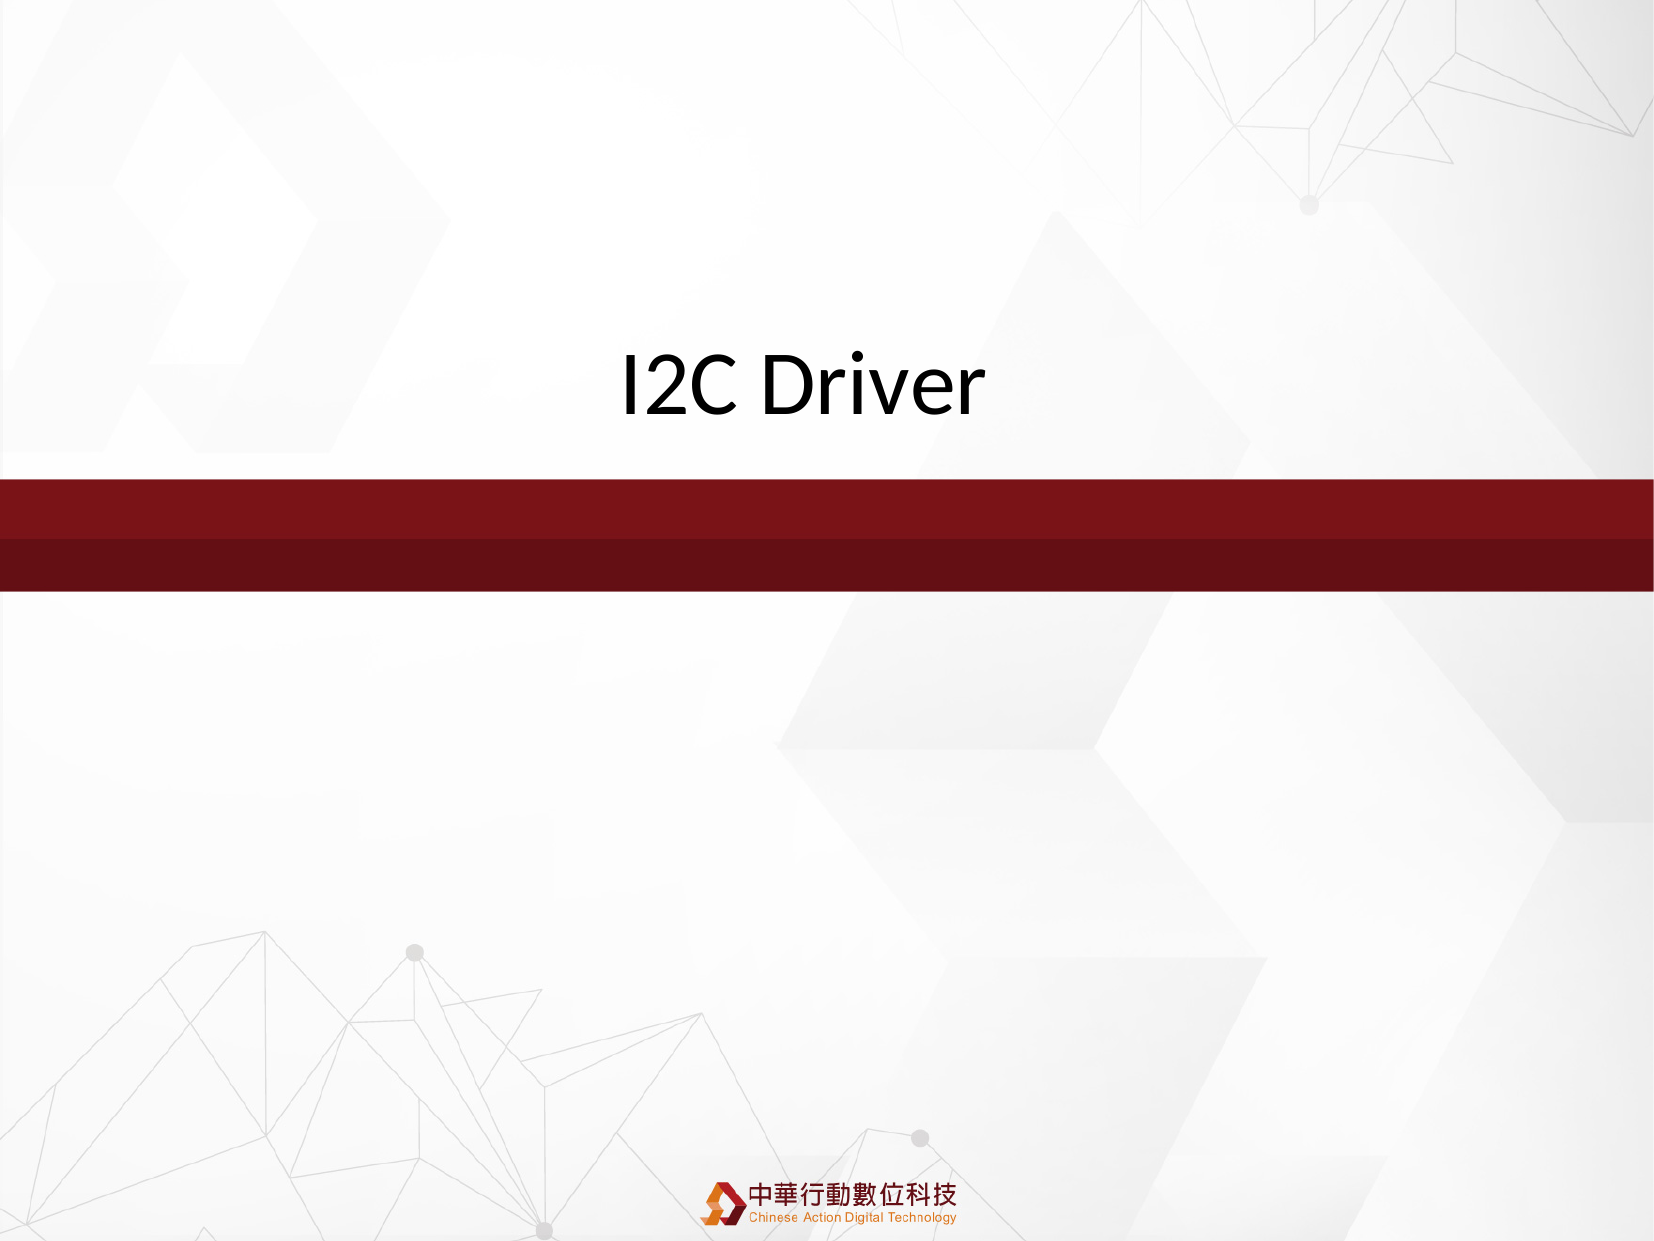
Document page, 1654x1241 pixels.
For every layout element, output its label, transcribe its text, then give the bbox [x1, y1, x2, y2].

picture [0, 0, 1654, 1241]
title I2C Driver [60, 287, 1549, 496]
